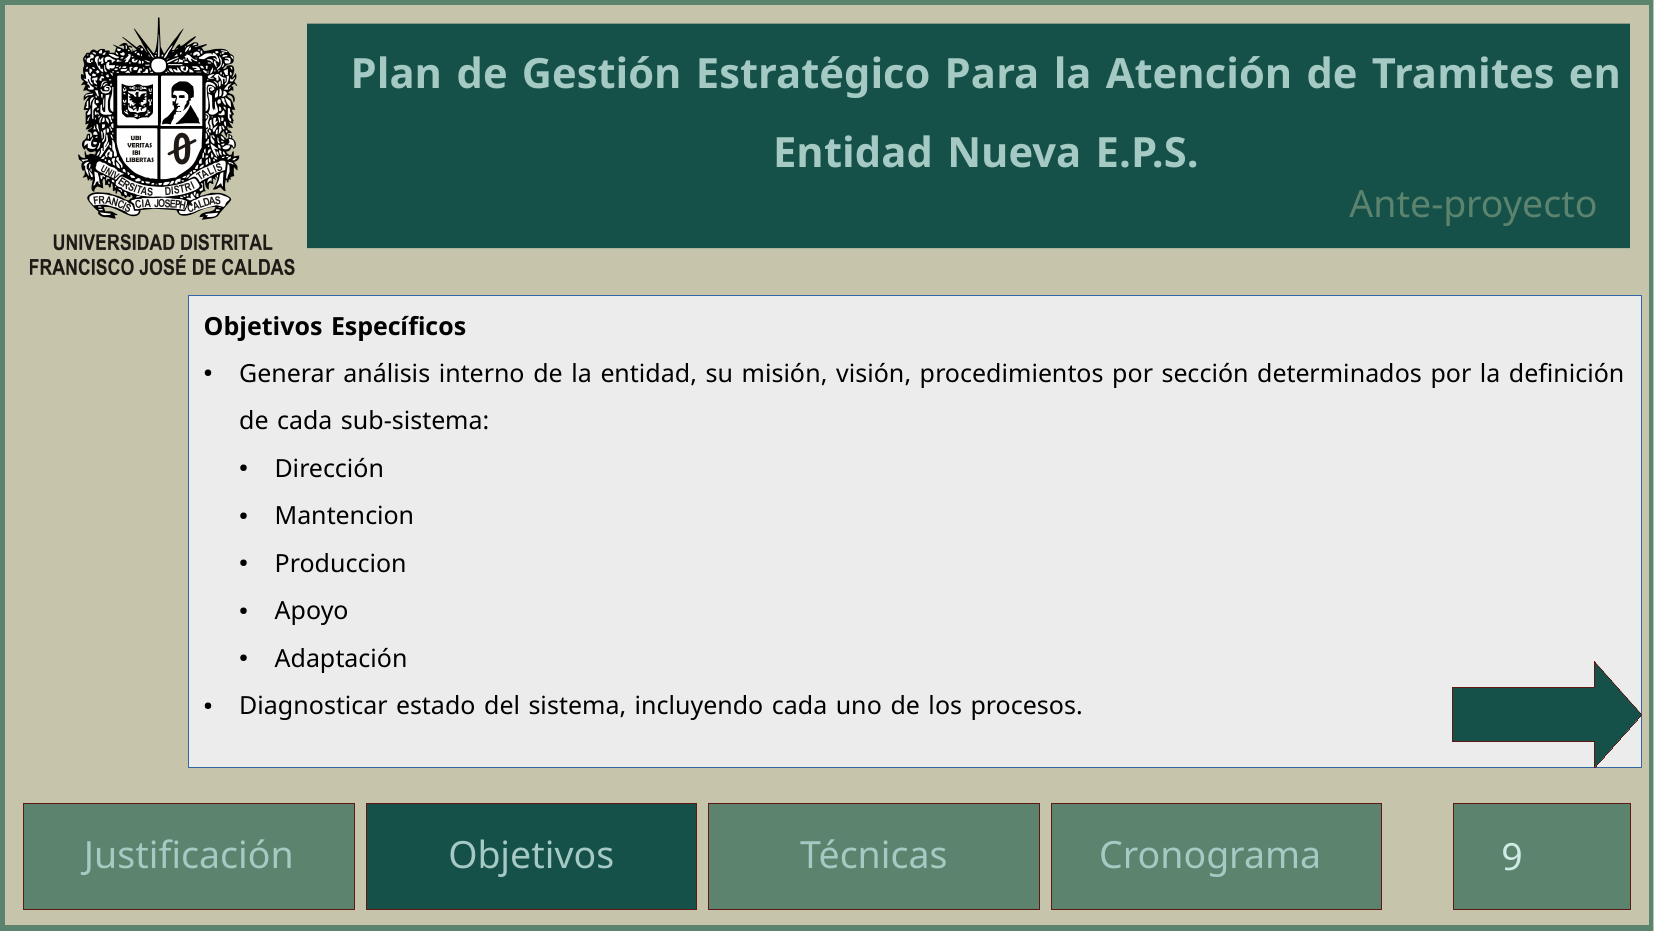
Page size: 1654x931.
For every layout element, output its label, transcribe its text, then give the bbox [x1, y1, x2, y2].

text_box Objetivos Específicos Generar análisis interno de la entidad, su misión, visión, procedimientos por sección determinados por la definición de cada sub-sistema: Dirección Mantencion Produccion Apoyo Adaptación Diagnosticar estado del sistema, incluyendo cada uno de los procesos. [188, 295, 1642, 768]
text_box Justificación [23, 803, 355, 910]
text_box Cronograma [1051, 803, 1382, 910]
picture [12, 0, 308, 296]
text_box Objetivos [366, 803, 697, 910]
text_box Plan de Gestión Estratégico Para la Atención de Tramites en Entidad Nueva E.P.S. [318, 27, 1654, 201]
text_box [0, 0, 1654, 931]
text_box Ante-proyecto [1334, 162, 1642, 249]
text_box Técnicas [708, 803, 1040, 910]
text_box <número> [1393, 814, 1631, 901]
